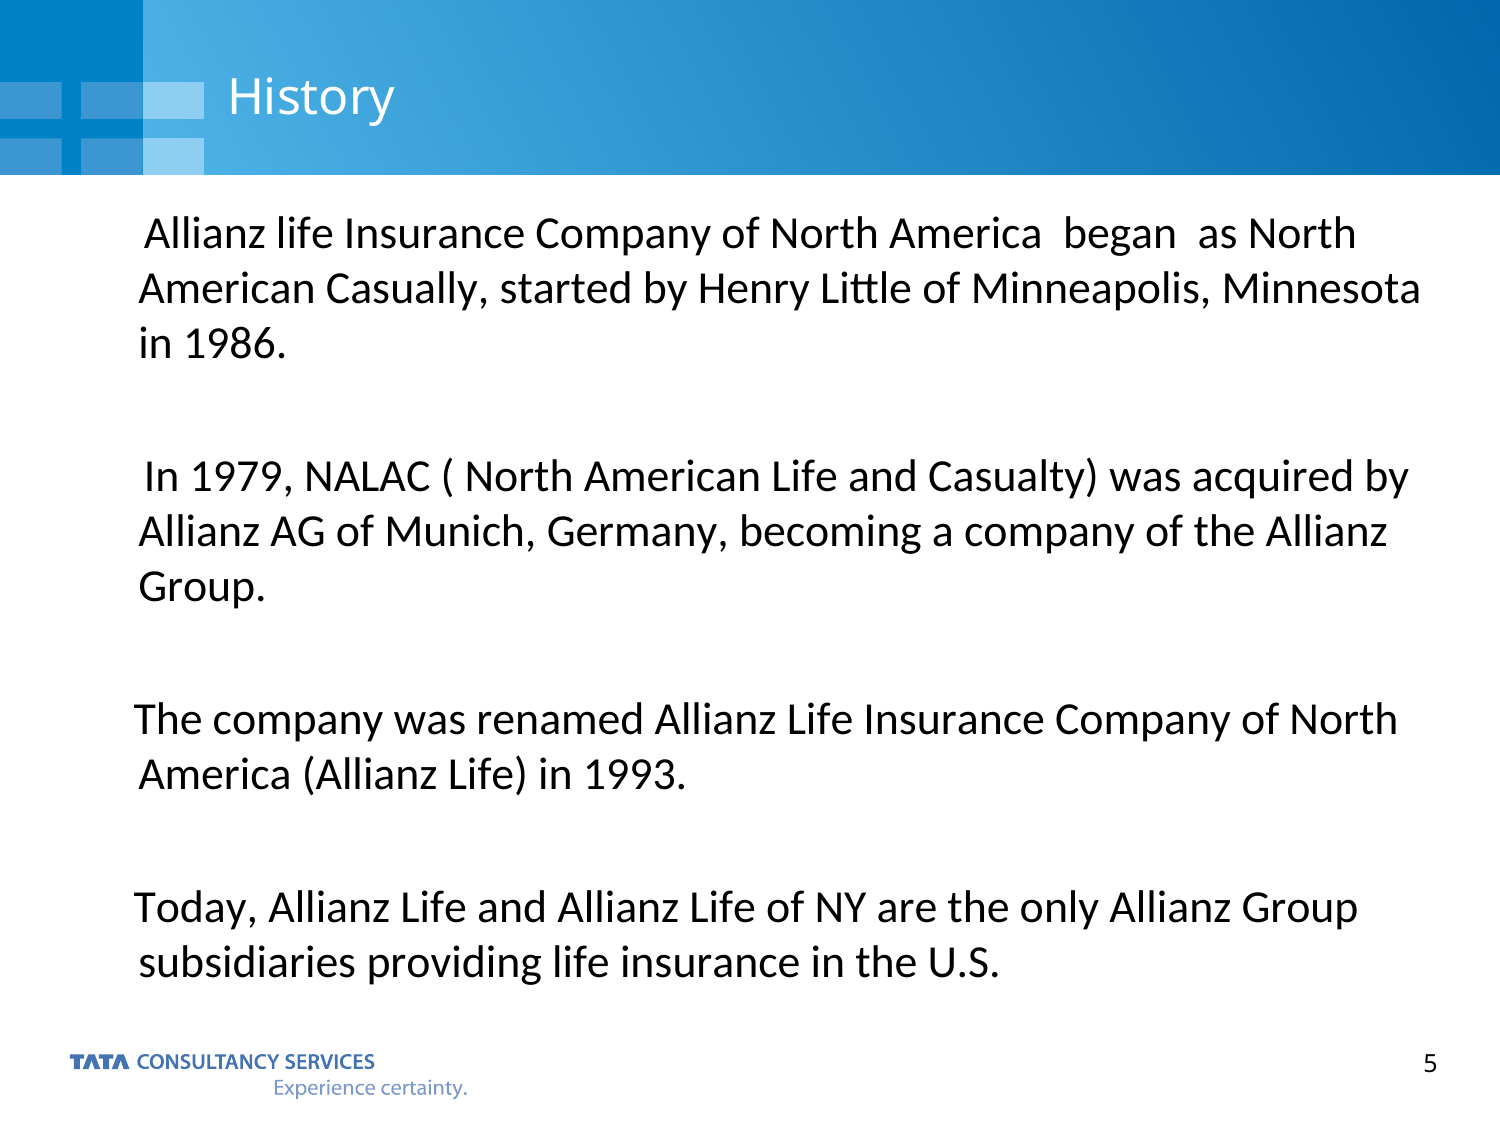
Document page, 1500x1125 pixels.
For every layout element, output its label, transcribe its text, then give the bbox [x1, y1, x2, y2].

text_box History [212, 54, 1450, 135]
text_box Allianz life Insurance Company of North America began as North American Casually, started by Henry Little of Minneapolis, Minnesota in 1986. In 1979, NALAC ( North American Life and Casualty) was acquired by Allianz AG of Munich, Germany, becoming a company of the Allianz Group. The company was renamed Allianz Life Insurance Company of North America (Allianz Life) in 1993. Today, Allianz Life and Allianz Life of NY are the only Allianz Group subsidiaries providing life insurance in the U.S. [67, 195, 1450, 938]
